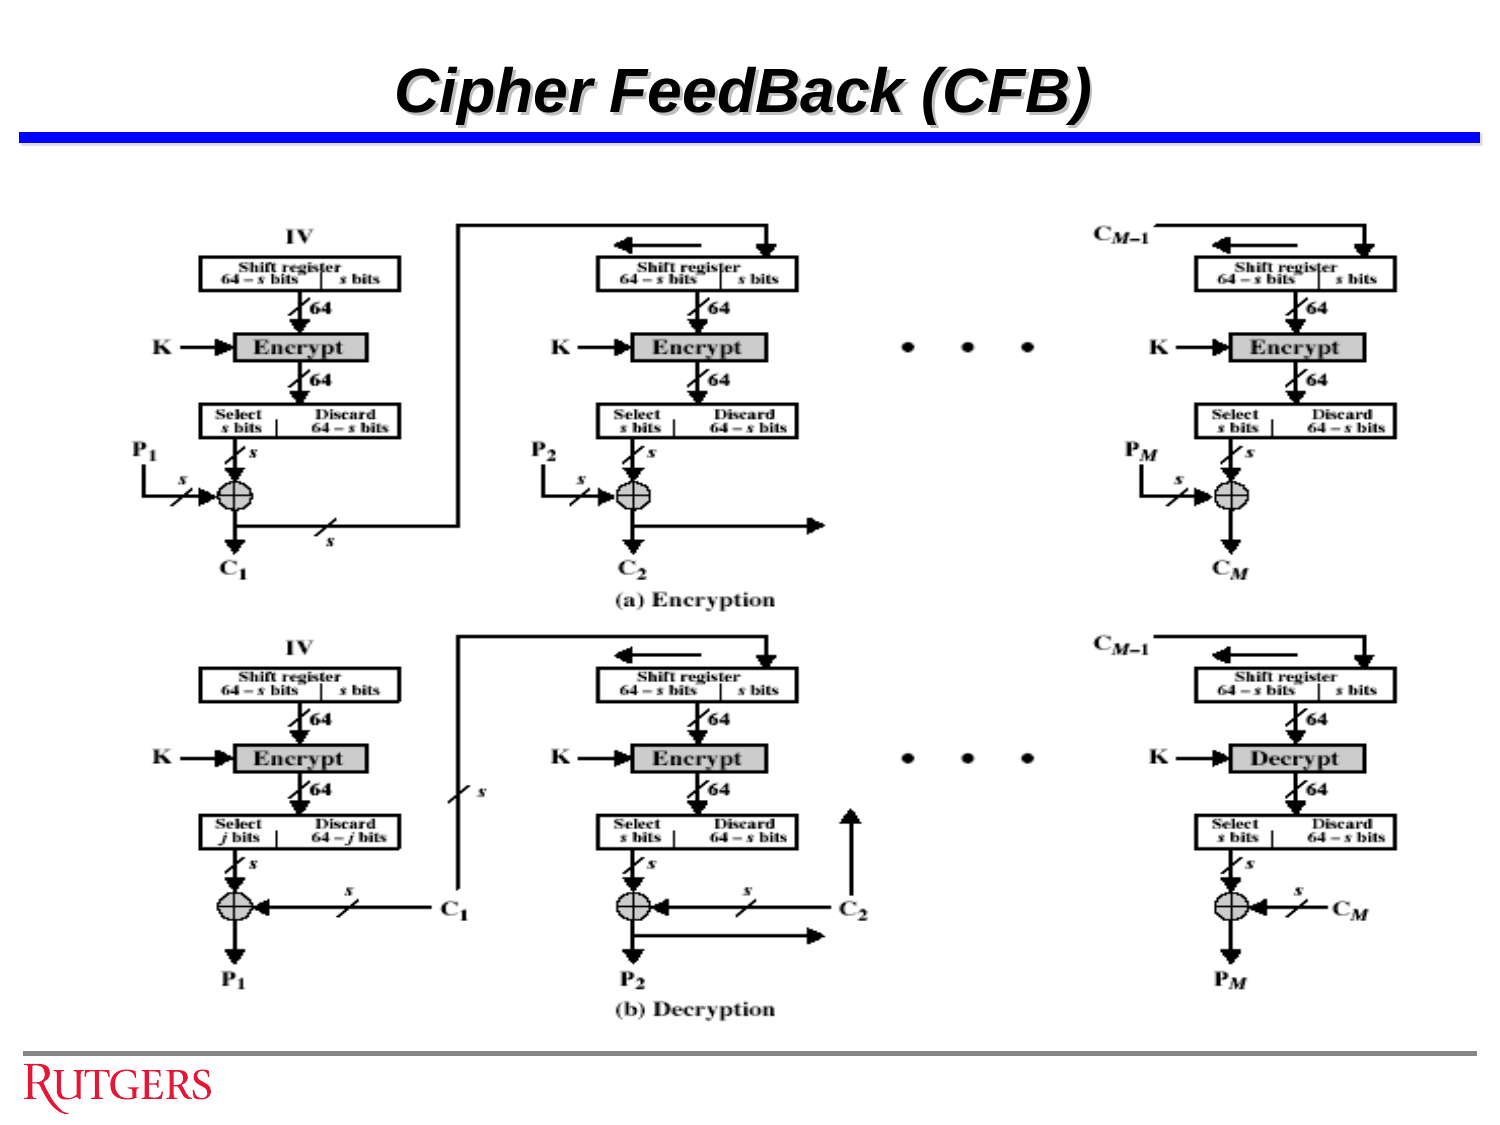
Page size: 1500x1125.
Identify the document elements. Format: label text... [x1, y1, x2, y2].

picture [55, 209, 1438, 1038]
title Cipher FeedBack (CFB) [62, 37, 1426, 133]
